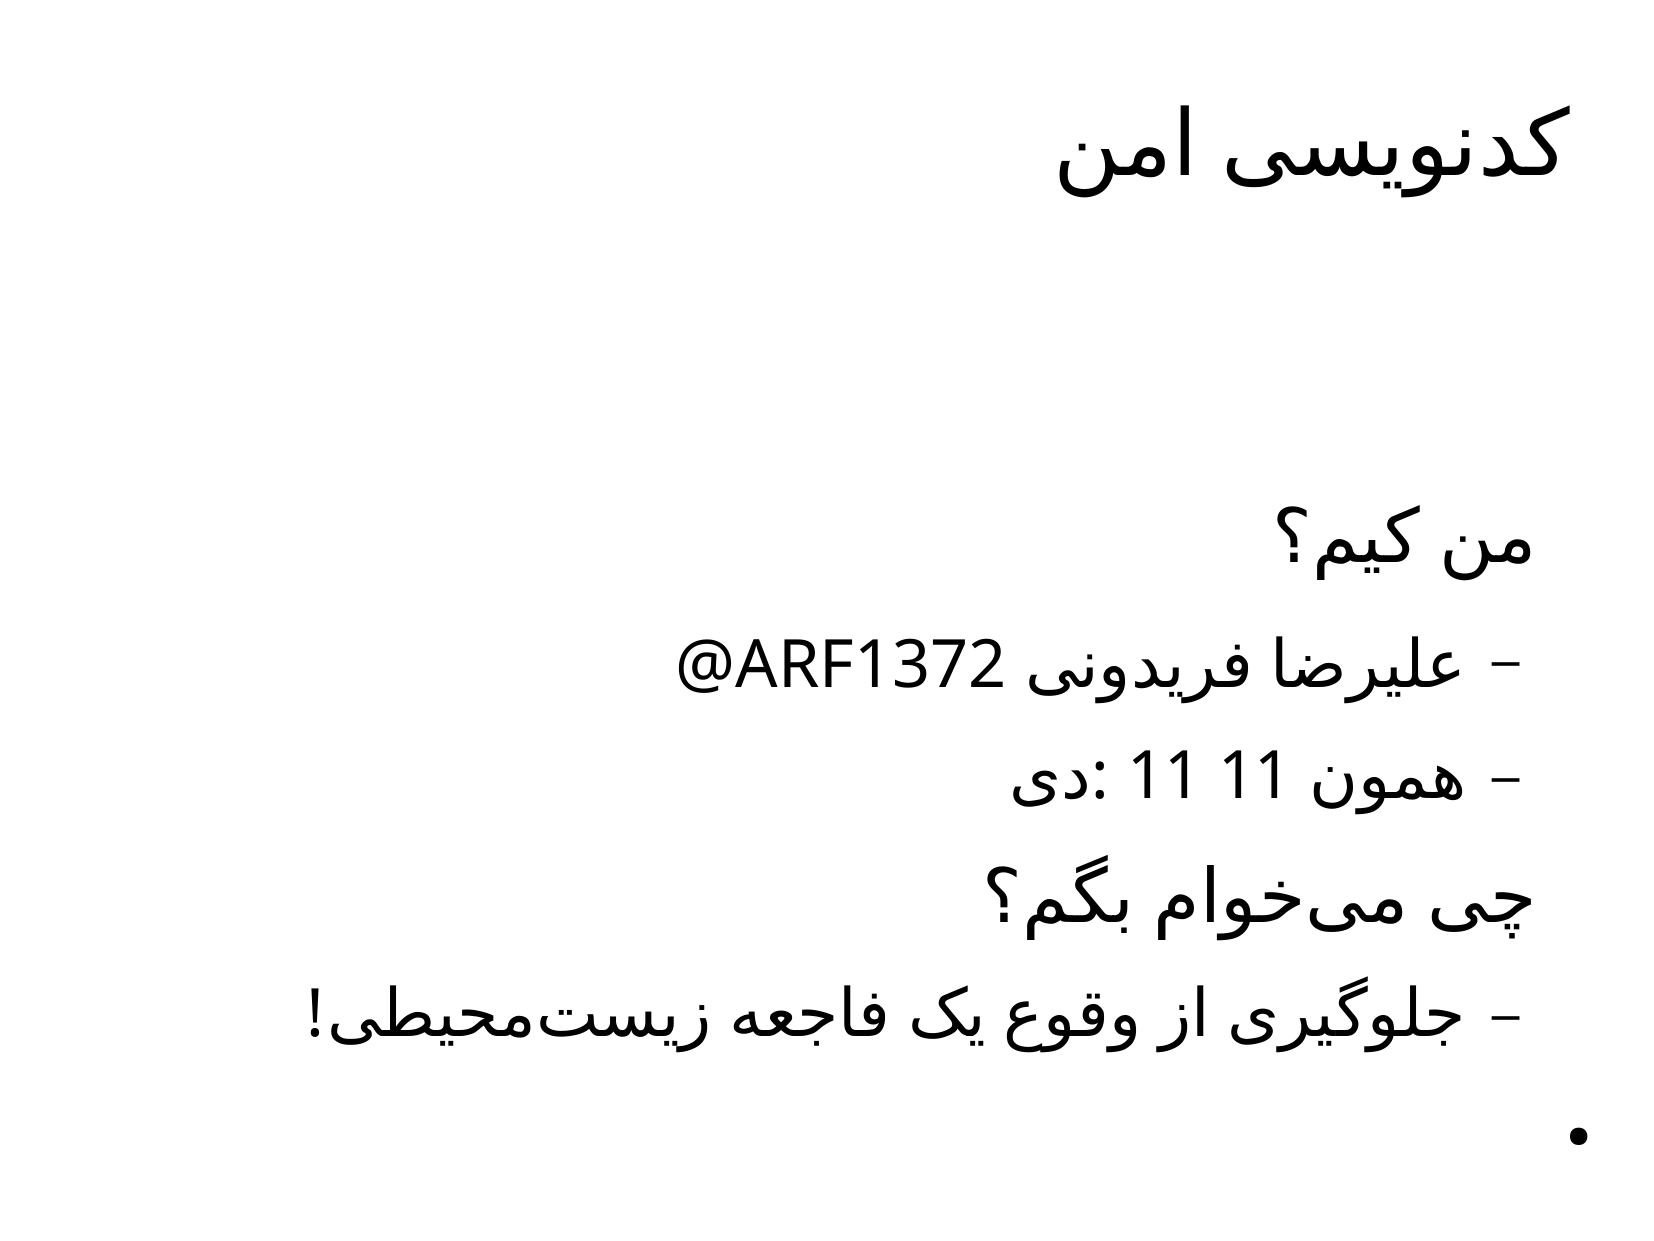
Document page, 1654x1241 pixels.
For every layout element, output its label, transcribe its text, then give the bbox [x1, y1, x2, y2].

list من کیم؟ علیرضا فریدونی ARF1372@ همون 11 11 :دی چی می‌خوام بگم؟ جلوگیری از وقوع یک فاجعه زیست‌محیطی! [120, 495, 1609, 1186]
title کدنویسی امن [82, 49, 1571, 257]
